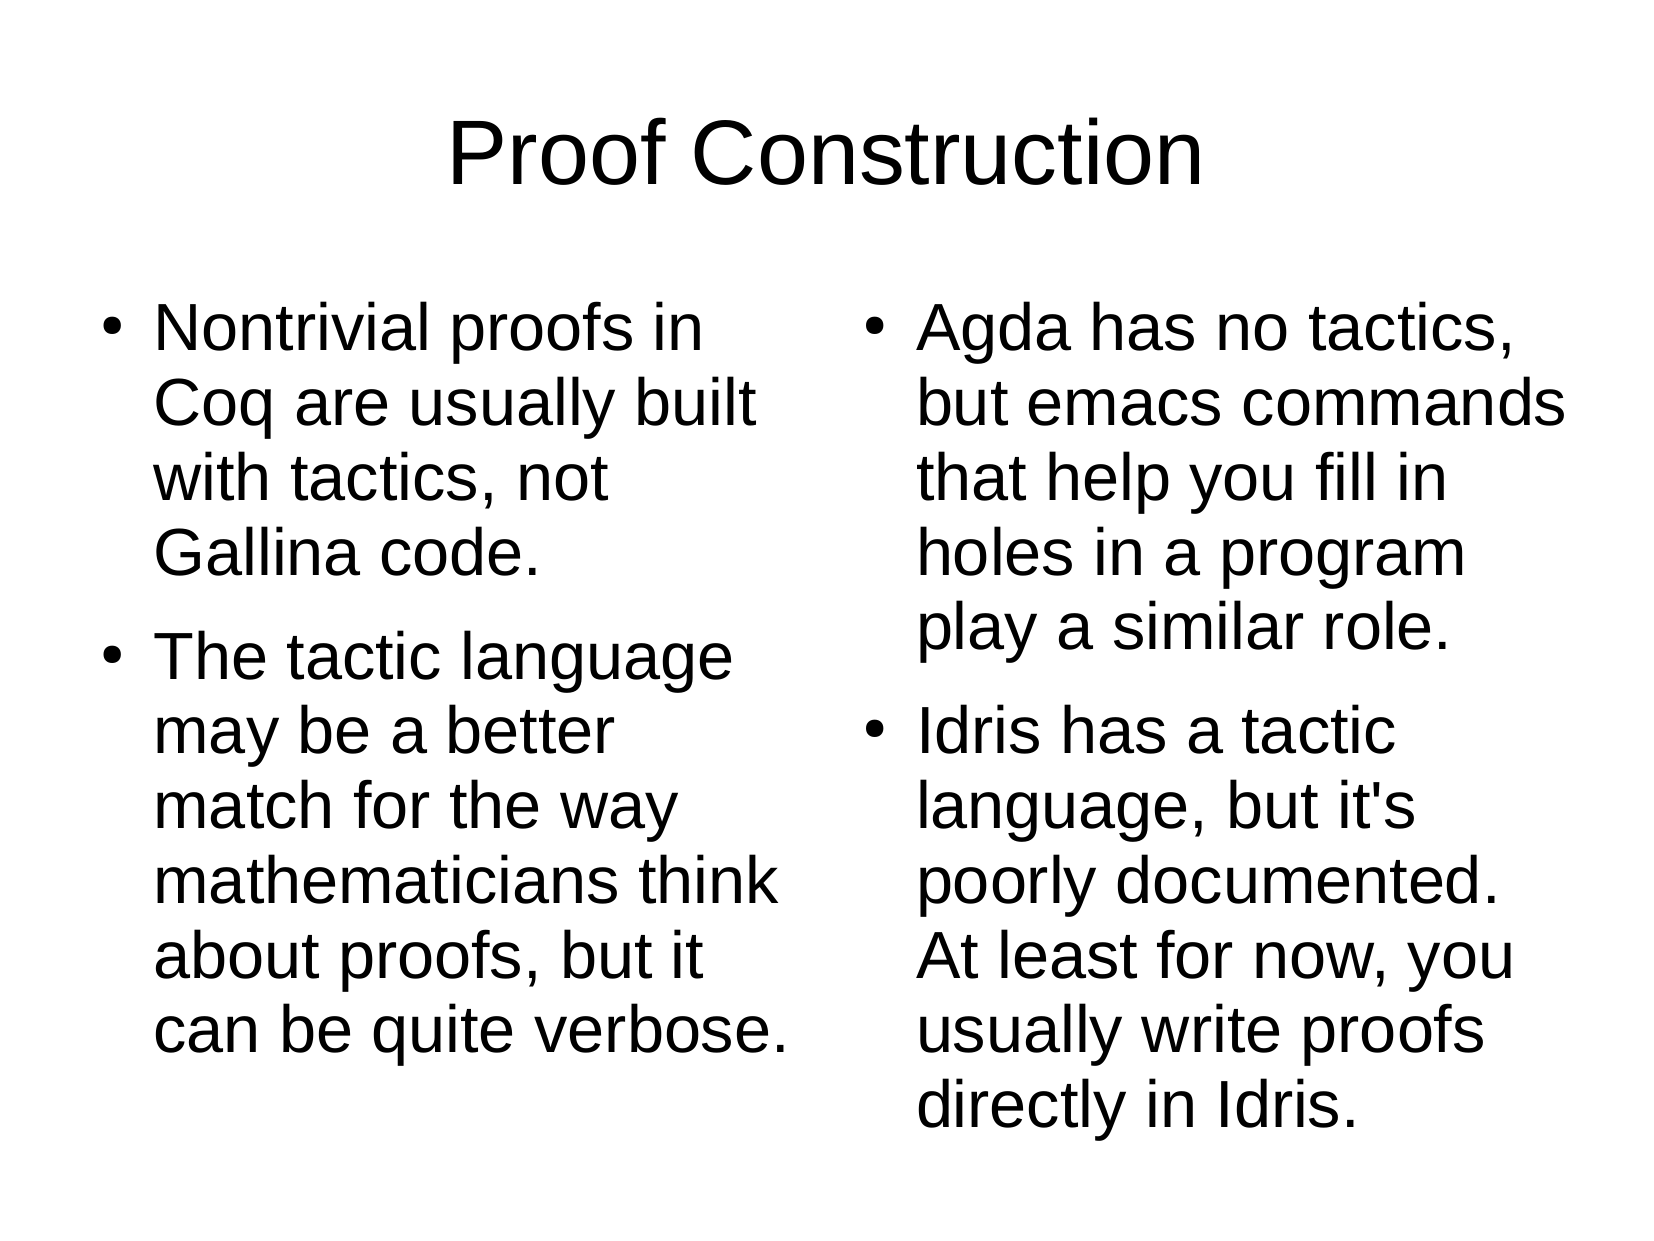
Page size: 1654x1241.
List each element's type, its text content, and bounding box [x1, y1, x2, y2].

title Proof Construction [82, 49, 1571, 257]
list Agda has no tactics, but emacs commands that help you fill in holes in a program play a similar role. Idris has a tactic language, but it's poorly documented. At least for now, you usually write proofs directly in Idris. [845, 290, 1572, 1143]
list Nontrivial proofs in Coq are usually built with tactics, not Gallina code. The tactic language may be a better match for the way mathematicians think about proofs, but it can be quite verbose. [82, 290, 809, 1109]
